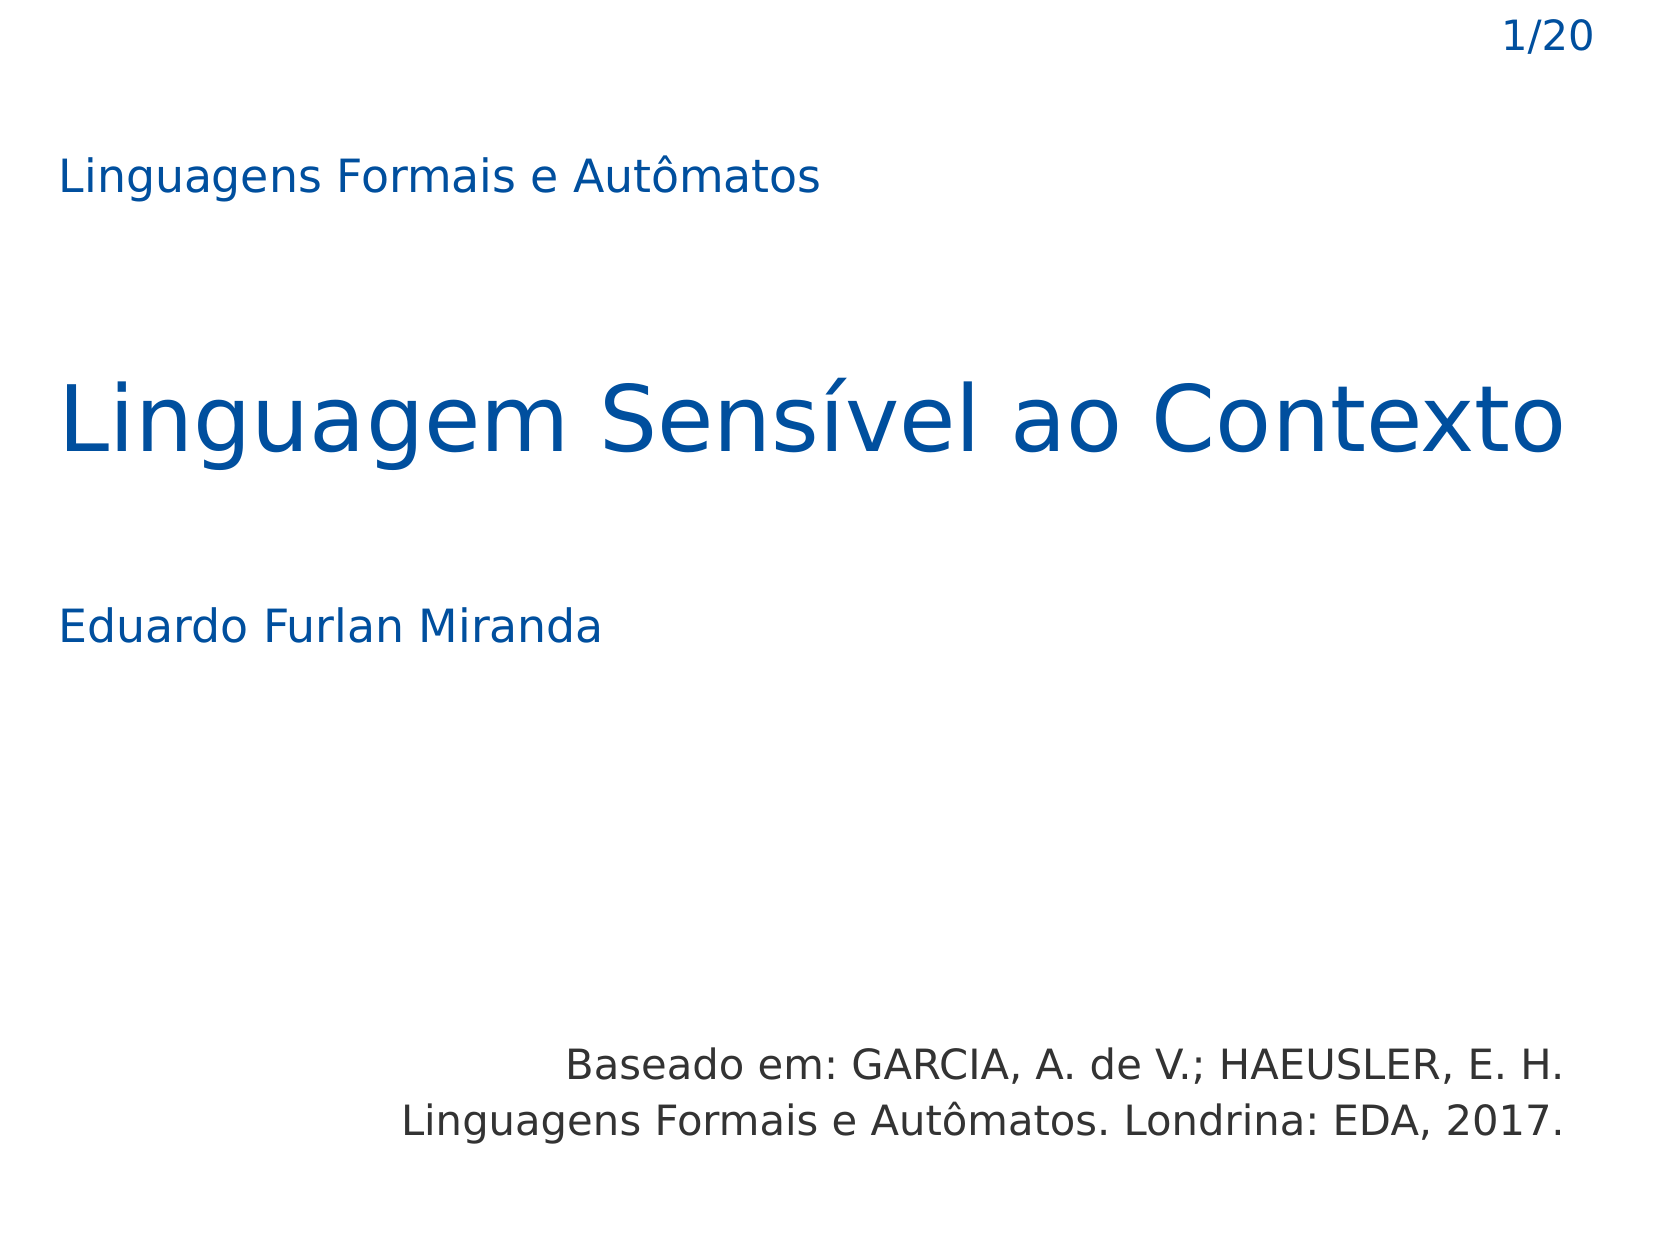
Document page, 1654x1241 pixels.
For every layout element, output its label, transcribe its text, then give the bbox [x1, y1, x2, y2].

list Linguagens Formais e Autômatos Linguagem Sensível ao Contexto Eduardo Furlan Miranda [59, 141, 1625, 1211]
list Baseado em: GARCIA, A. de V.; HAEUSLER, E. H. Linguagens Formais e Autômatos. Londrina: EDA, 2017. [366, 1033, 1565, 1211]
